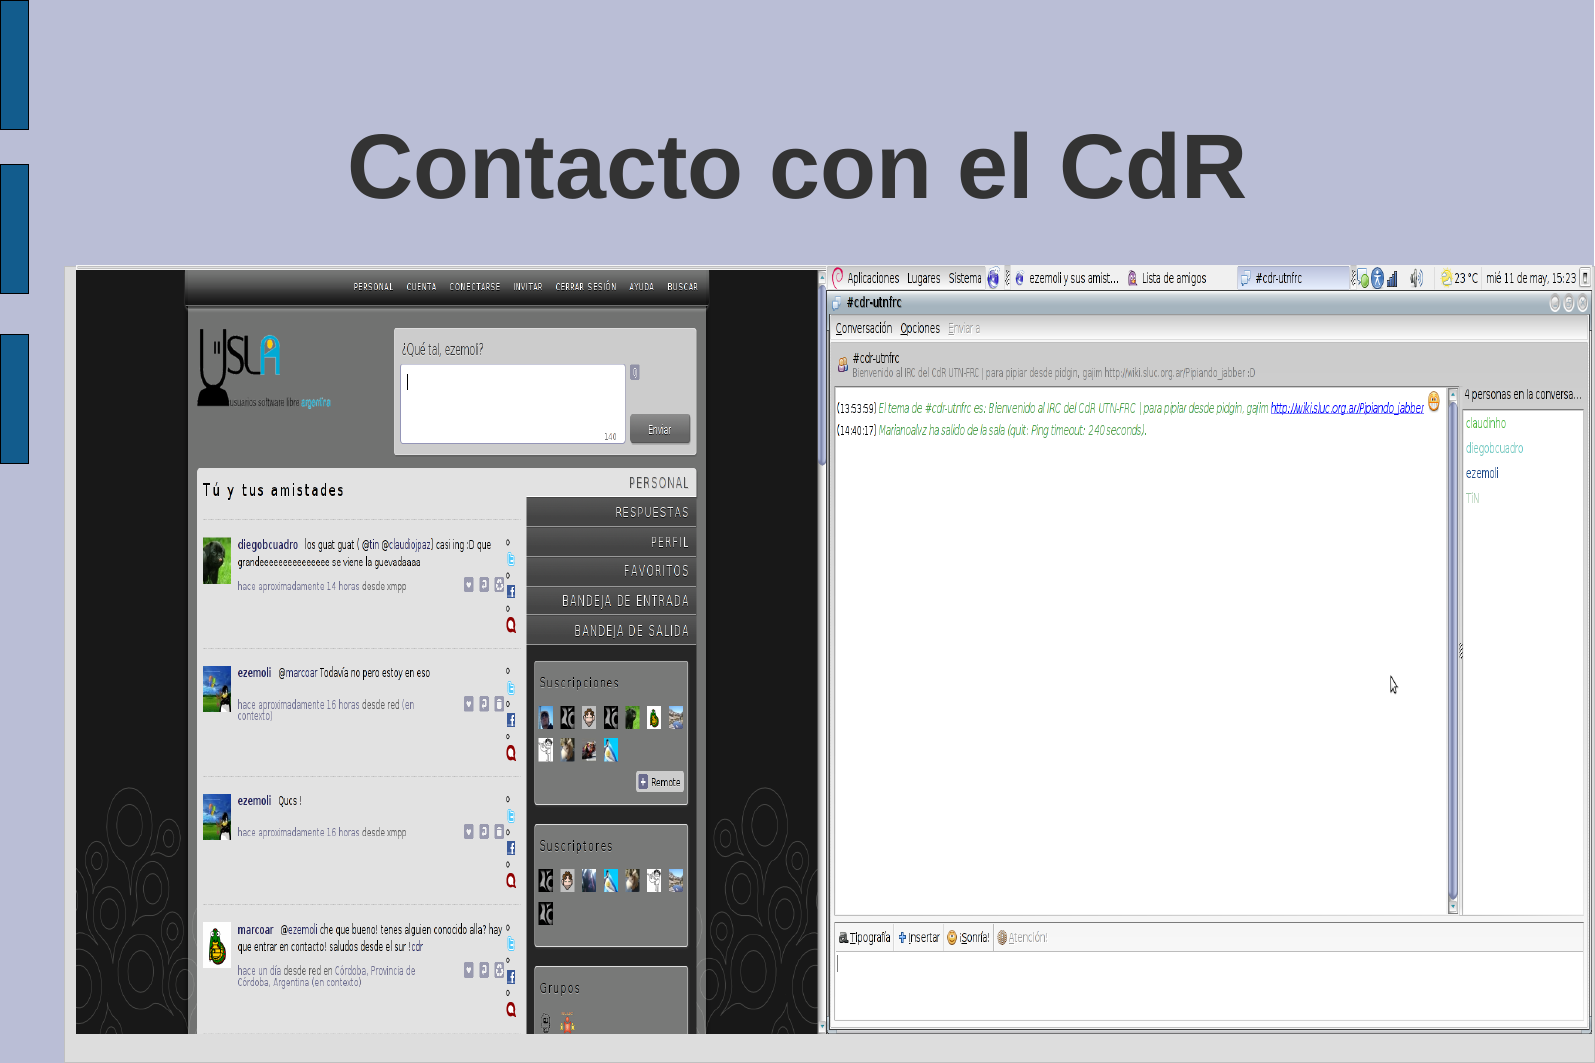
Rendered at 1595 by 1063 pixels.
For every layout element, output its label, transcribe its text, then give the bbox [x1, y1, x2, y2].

title Contacto con el CdR [117, 85, 1479, 249]
picture [76, 265, 1592, 1034]
